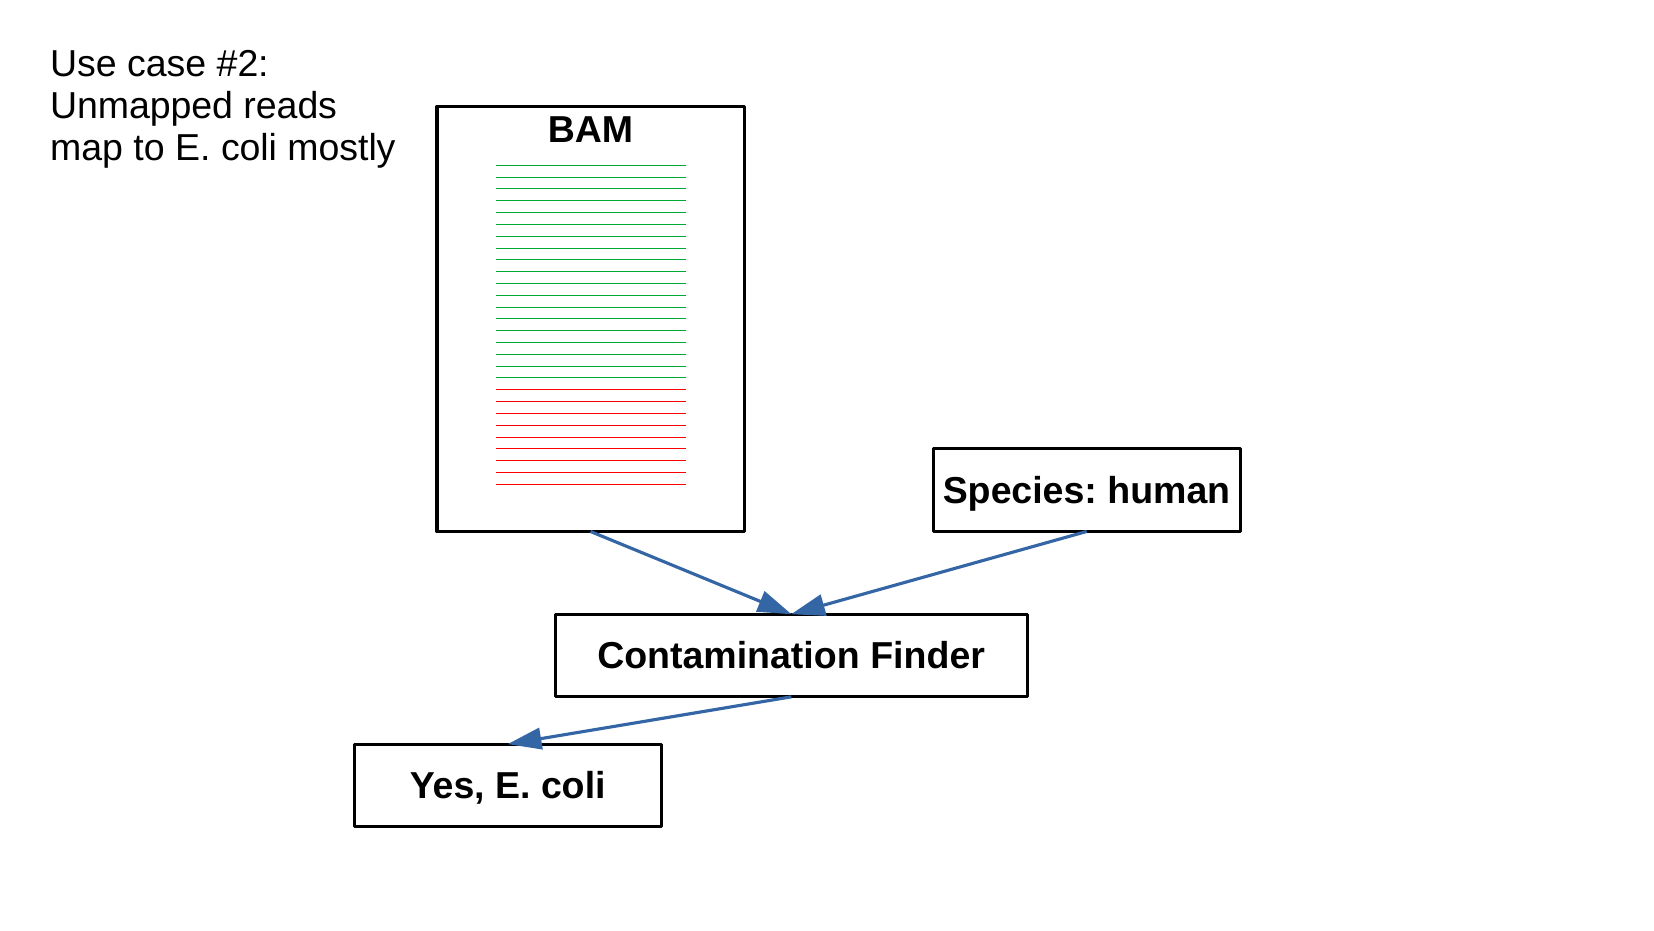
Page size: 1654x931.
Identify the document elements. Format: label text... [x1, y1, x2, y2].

text_box Contamination Finder [555, 614, 1028, 697]
text_box Yes, E. coli [354, 744, 662, 827]
text_box Use case #2: Unmapped reads map to E. coli mostly [35, 35, 411, 177]
text_box Species: human [933, 448, 1241, 532]
text_box BAM [437, 106, 745, 532]
